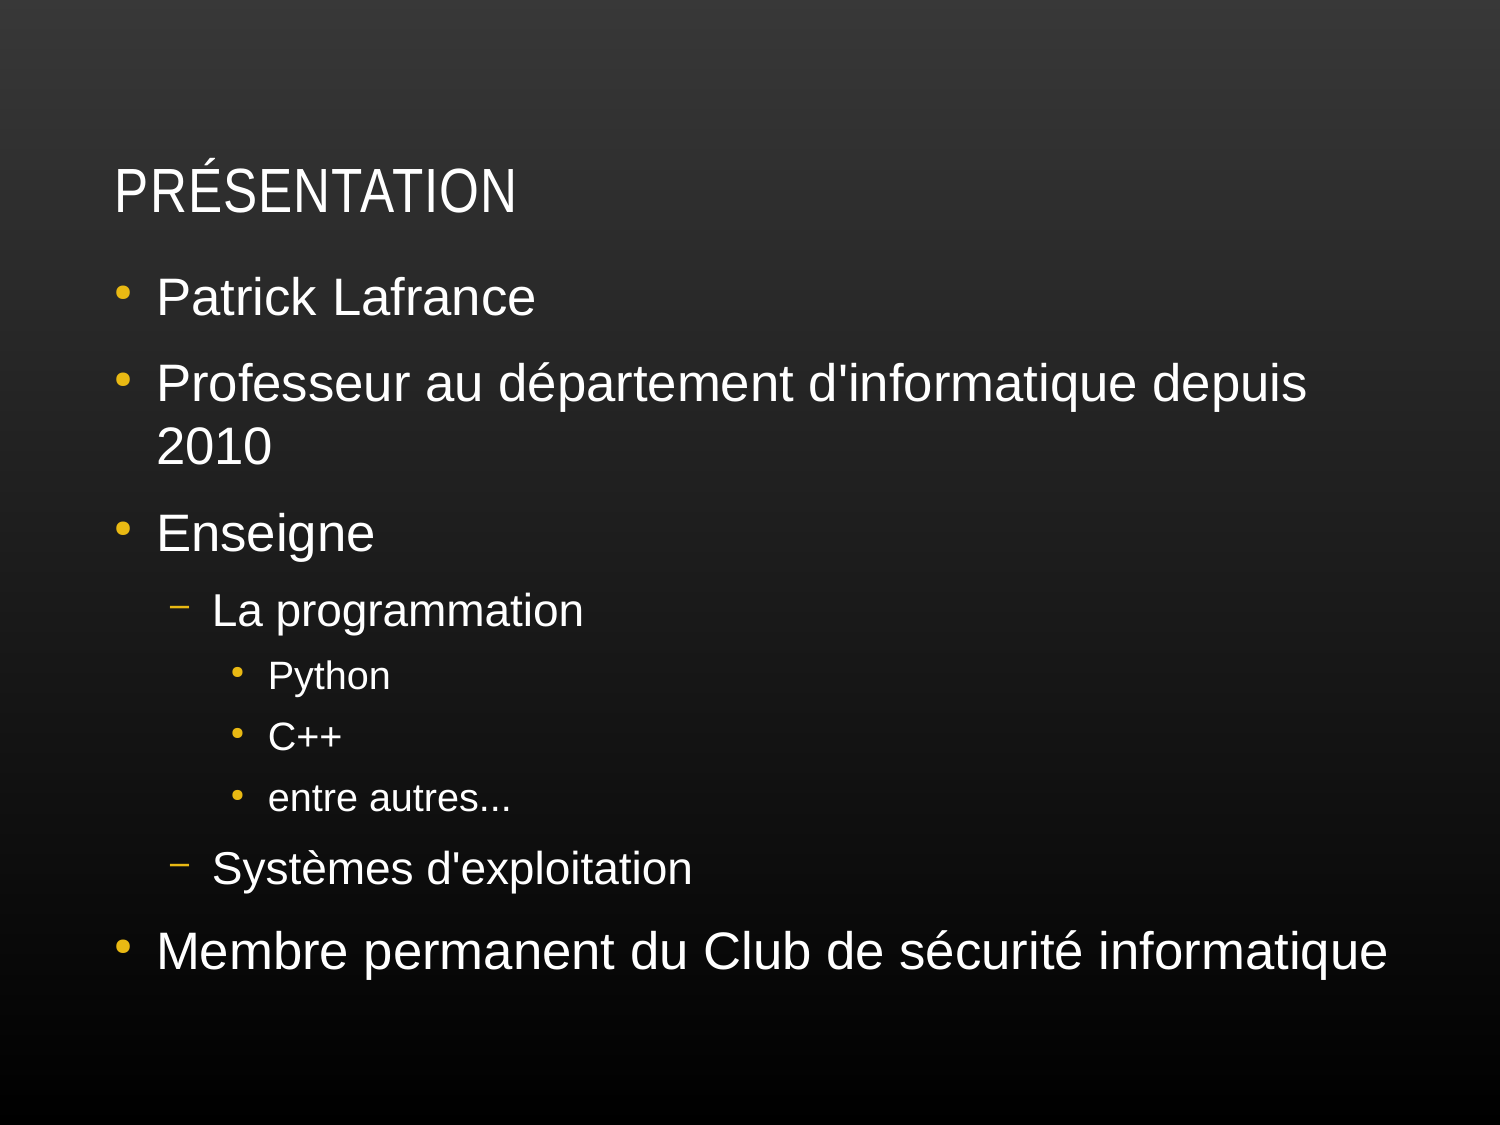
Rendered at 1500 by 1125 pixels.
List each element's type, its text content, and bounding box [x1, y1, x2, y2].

title Présentation [99, 45, 1400, 233]
list Patrick Lafrance Professeur au département d'informatique depuis 2010 Enseigne La programmation Python C++ entre autres... Systèmes d'exploitation Membre permanent du Club de sécurité informatique [99, 262, 1400, 1005]
